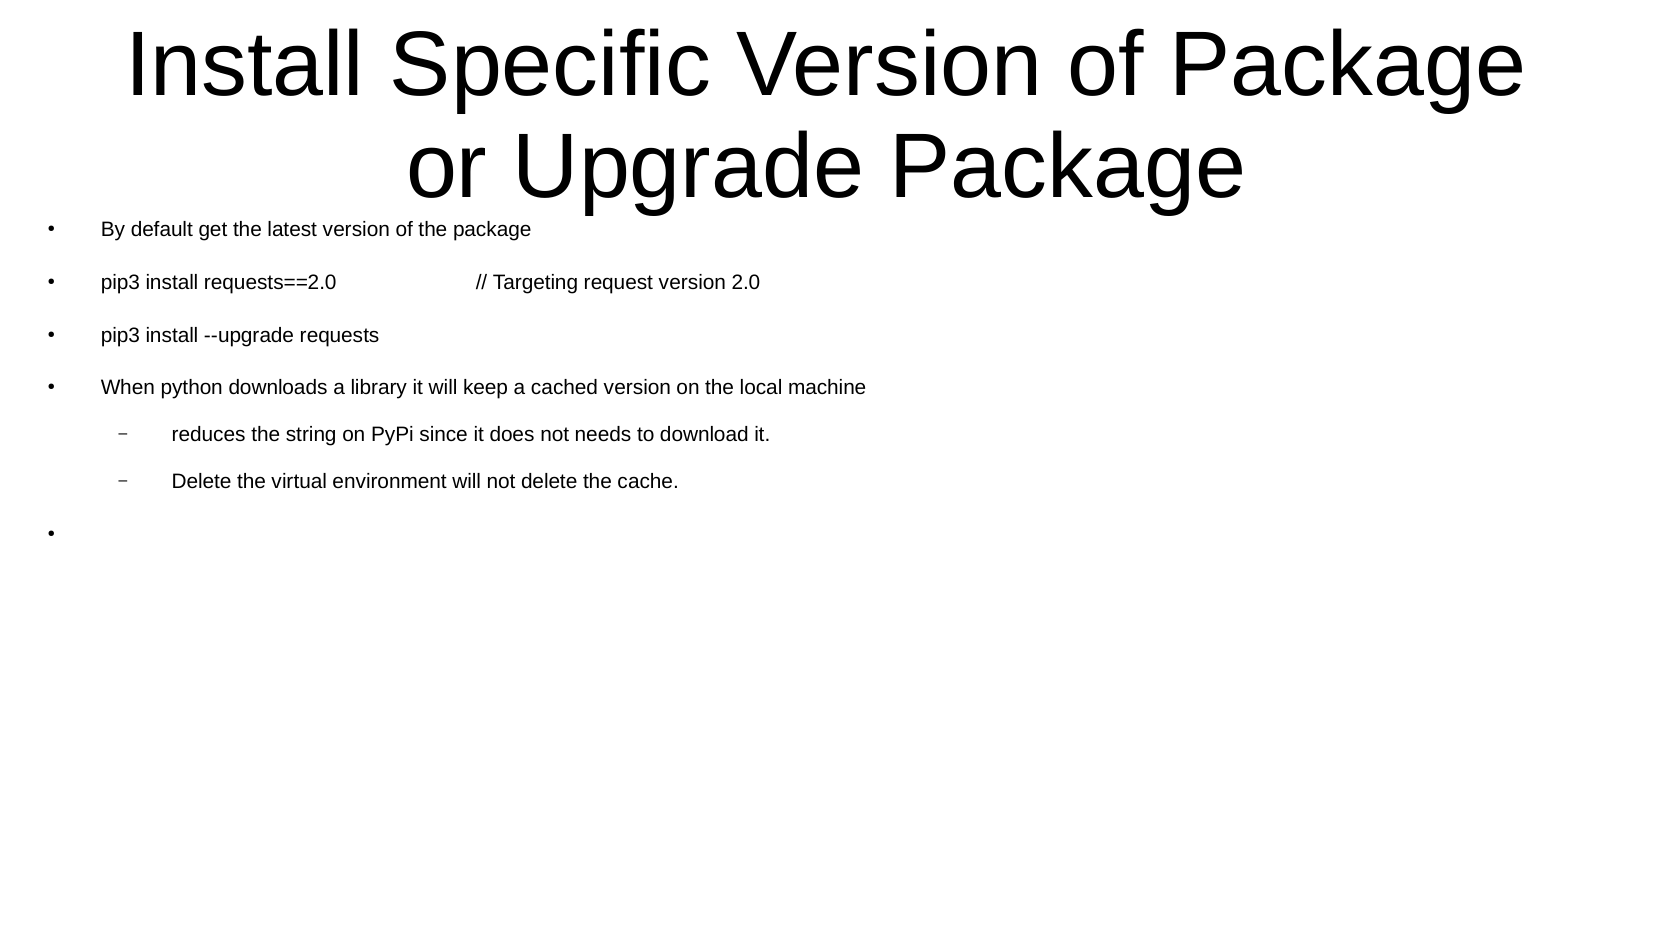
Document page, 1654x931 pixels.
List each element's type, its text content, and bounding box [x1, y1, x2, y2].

list By default get the latest version of the package pip3 install requests==2.0 // Targeting request version 2.0 pip3 install --upgrade requests When python downloads a library it will keep a cached version on the local machine reduces the string on PyPi since it does not needs to download it. Delete the virtual environment will not delete the cache. [30, 217, 1571, 886]
title Install Specific Version of Package or Upgrade Package [82, 12, 1571, 217]
